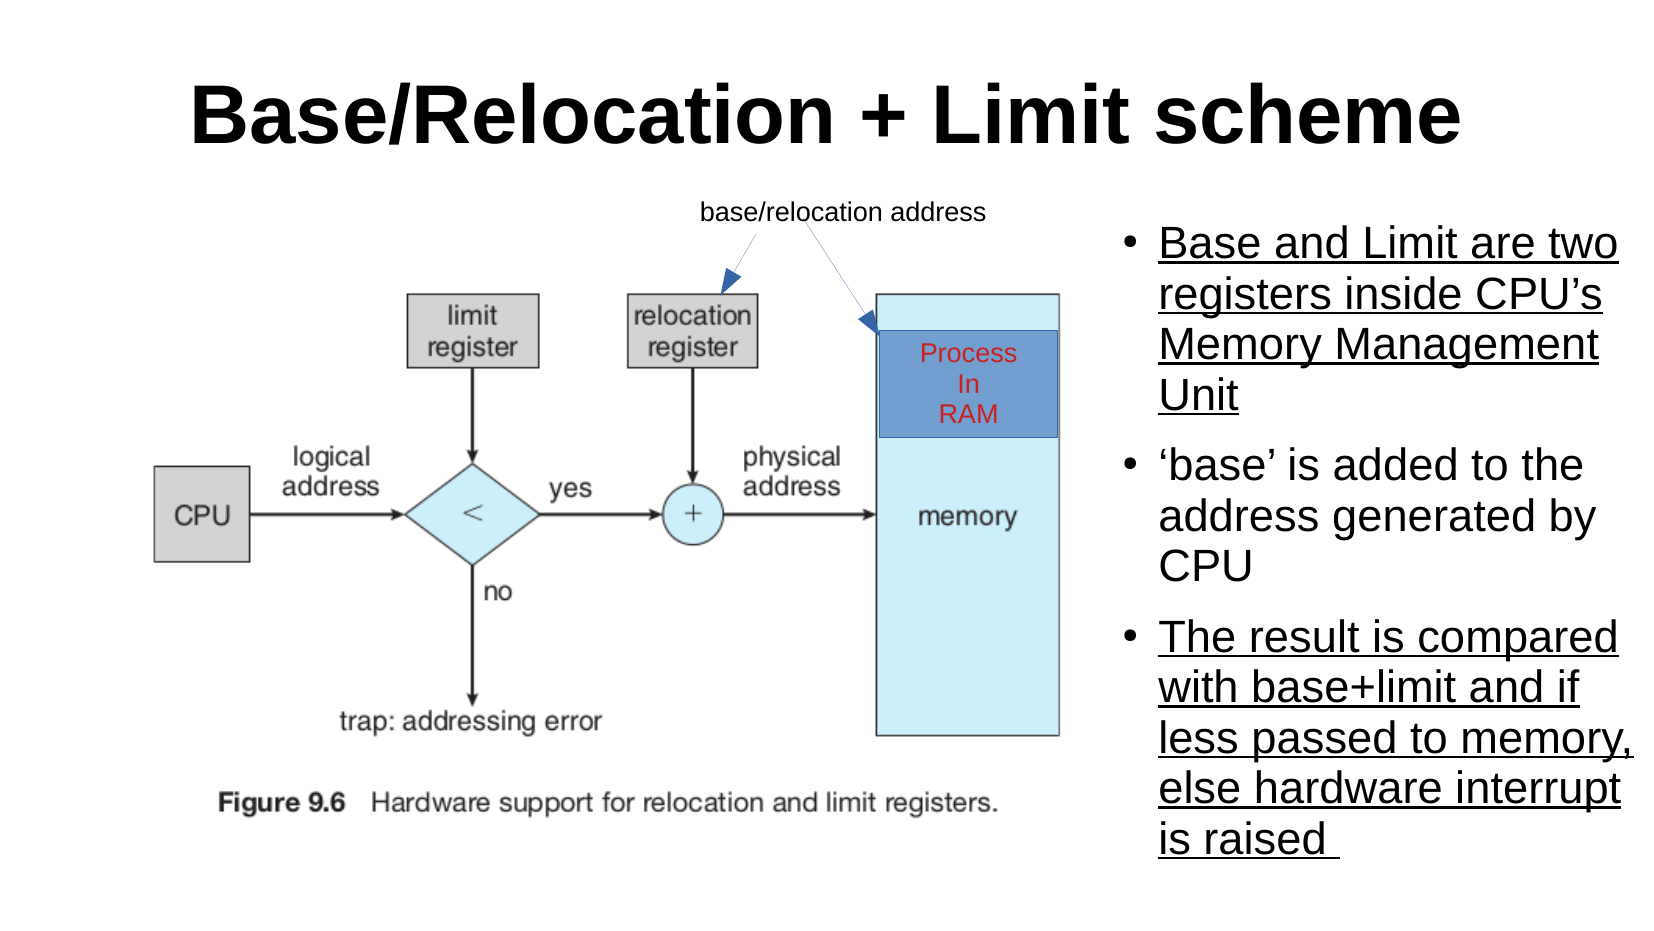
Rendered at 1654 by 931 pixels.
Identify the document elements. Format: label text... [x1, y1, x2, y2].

text_box base/relocation address [685, 189, 1004, 235]
list Base and Limit are two registers inside CPU’s Memory Management Unit ‘base’ is added to the address generated by CPU The result is compared with base+limit and if less passed to memory, else hardware interrupt is raised [1110, 217, 1642, 910]
title Base/Relocation + Limit scheme [82, 37, 1571, 193]
picture [35, 206, 1115, 851]
text_box Process In RAM [879, 330, 1058, 438]
